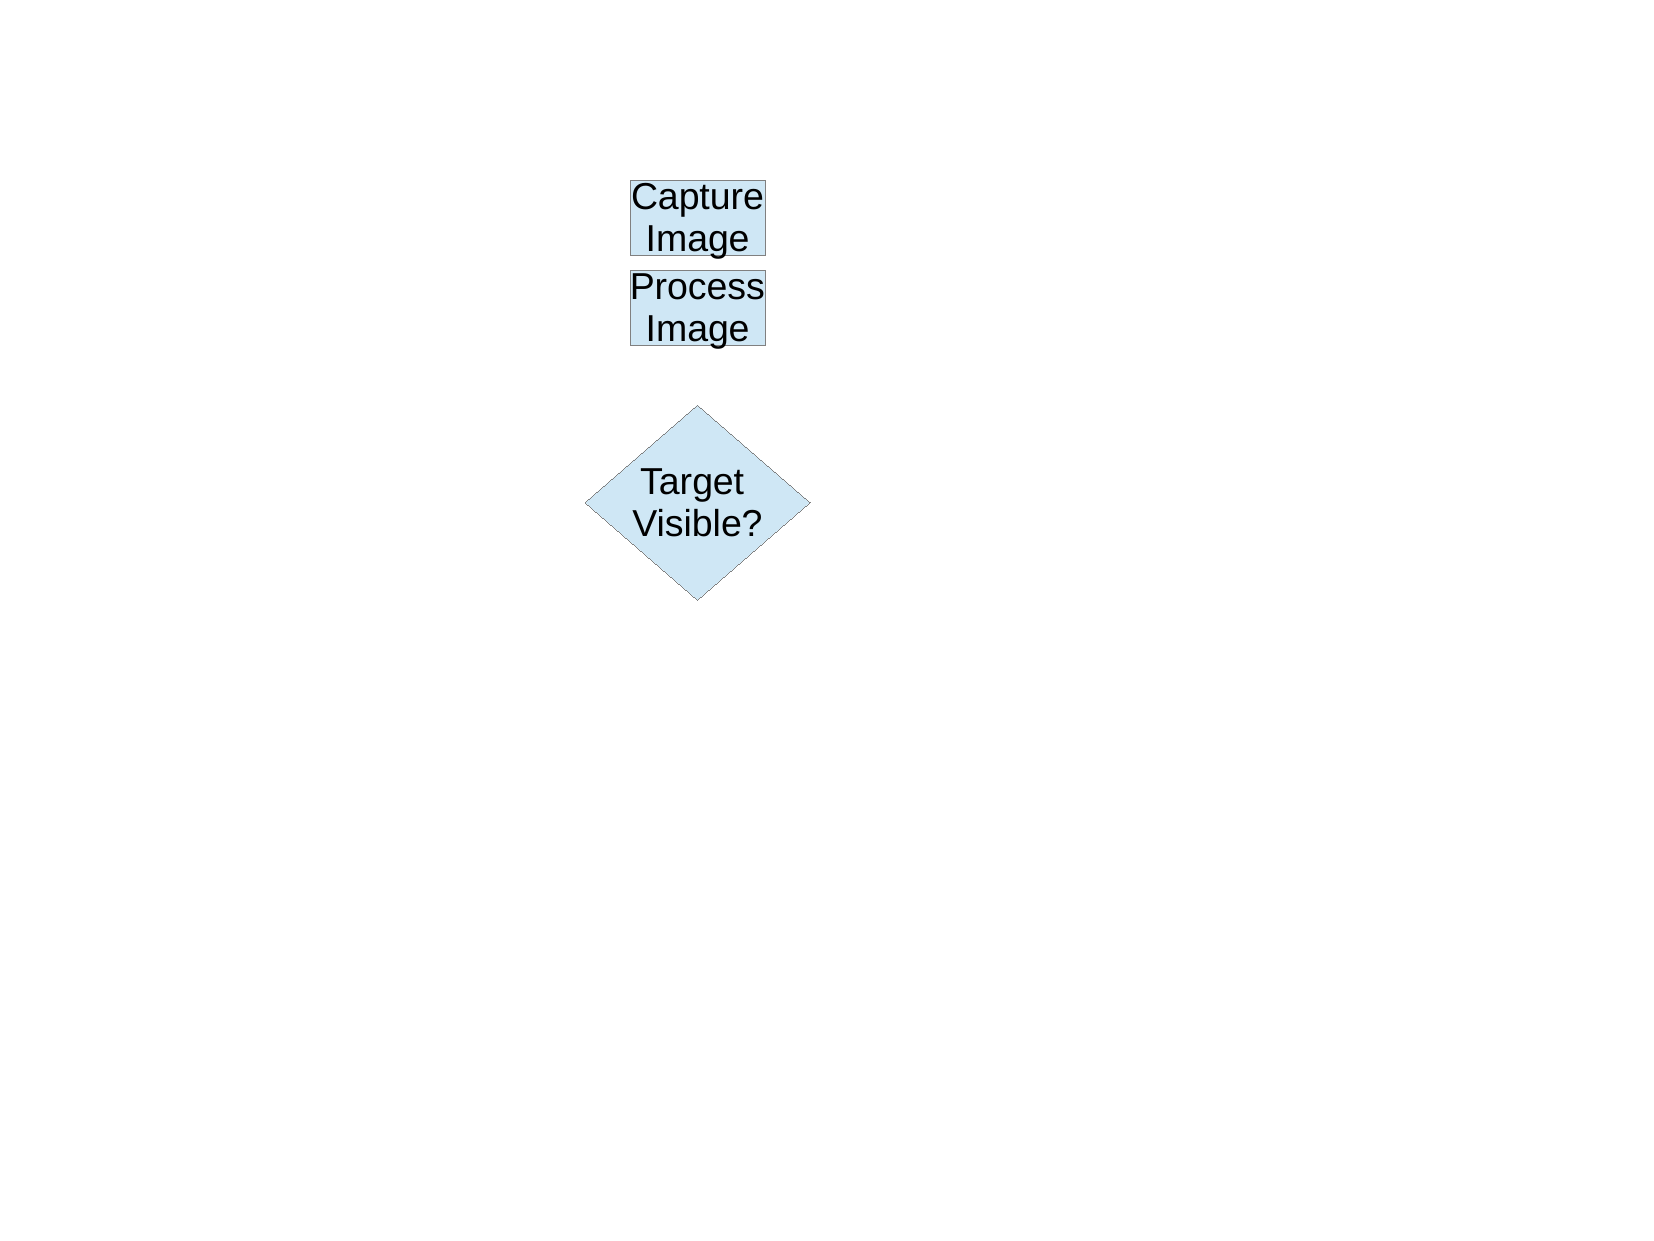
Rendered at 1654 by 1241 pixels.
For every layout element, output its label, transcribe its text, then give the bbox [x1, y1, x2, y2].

text_box Capture Image [630, 180, 766, 256]
text_box Target Visible? [585, 405, 811, 601]
text_box Process Image [630, 270, 766, 346]
